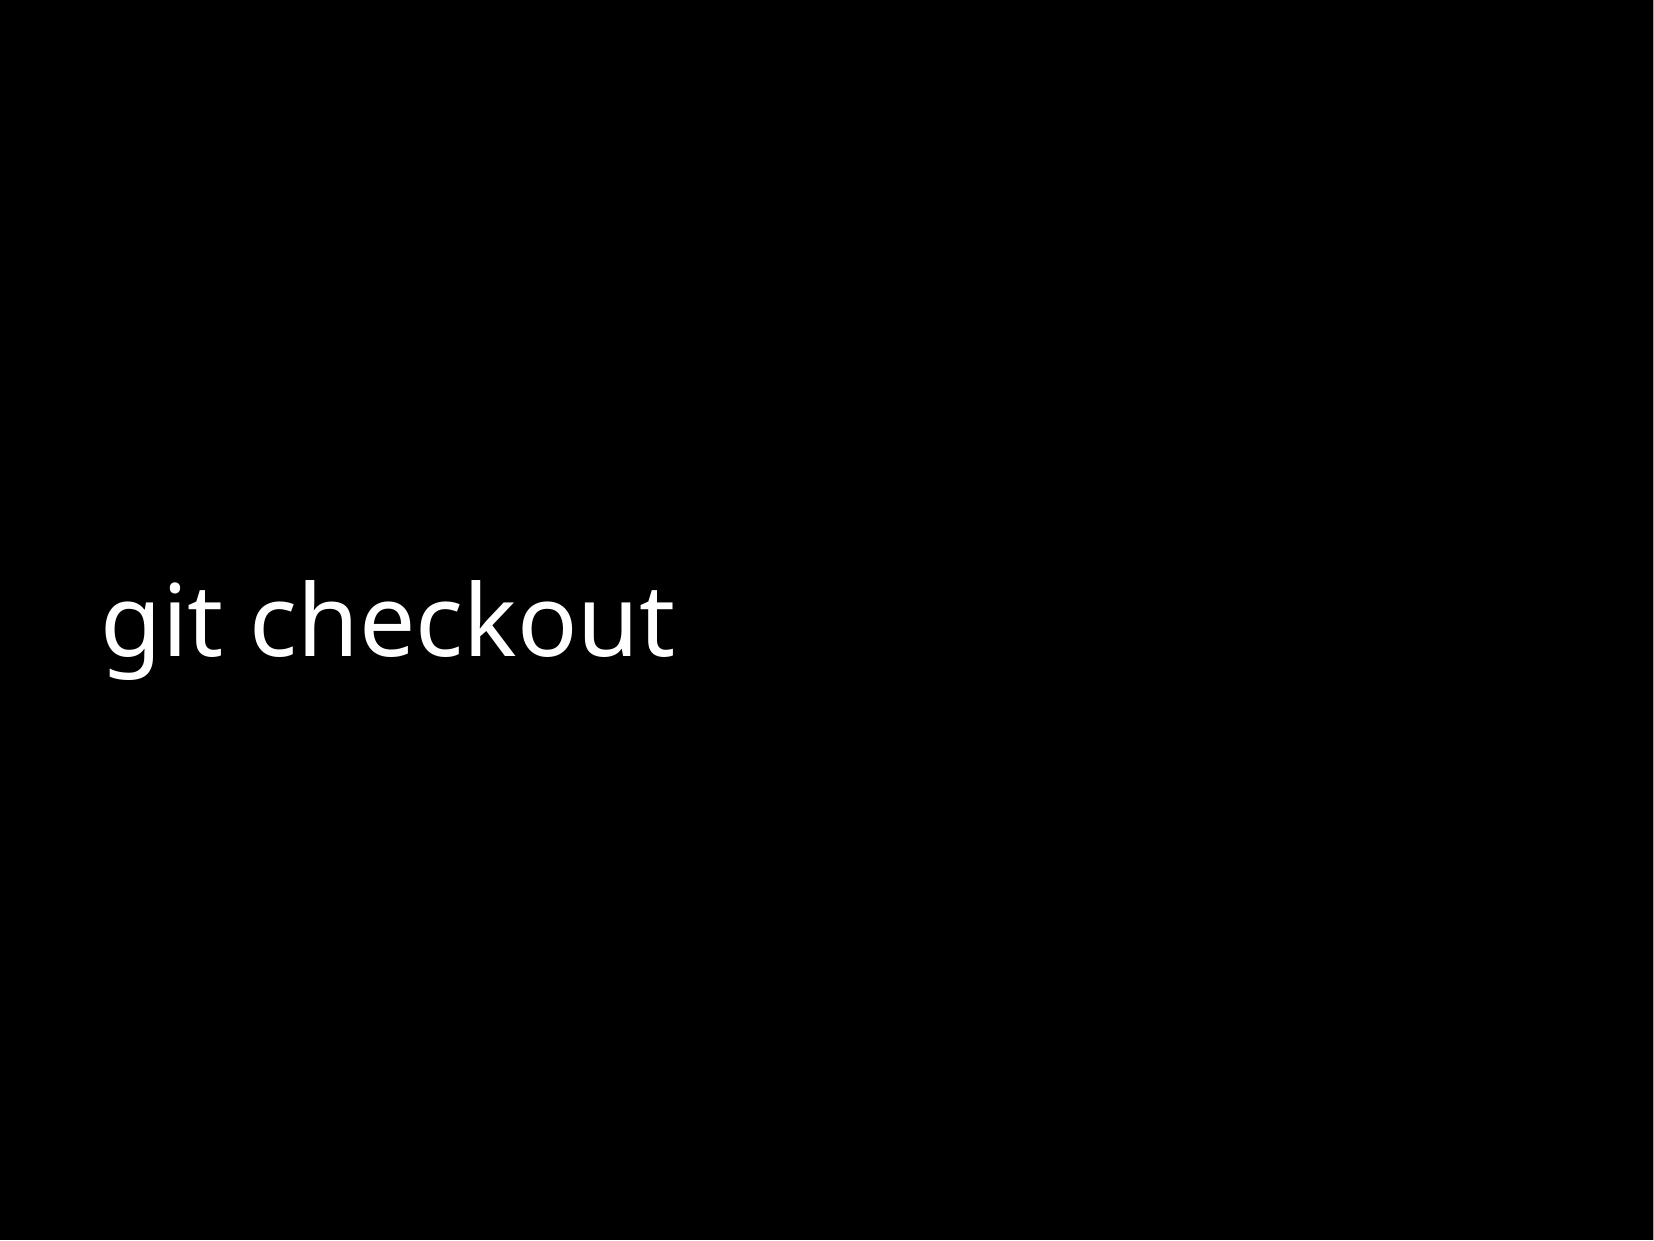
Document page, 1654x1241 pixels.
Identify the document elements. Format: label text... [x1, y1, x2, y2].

subtitle git checkout [88, 88, 1536, 1010]
